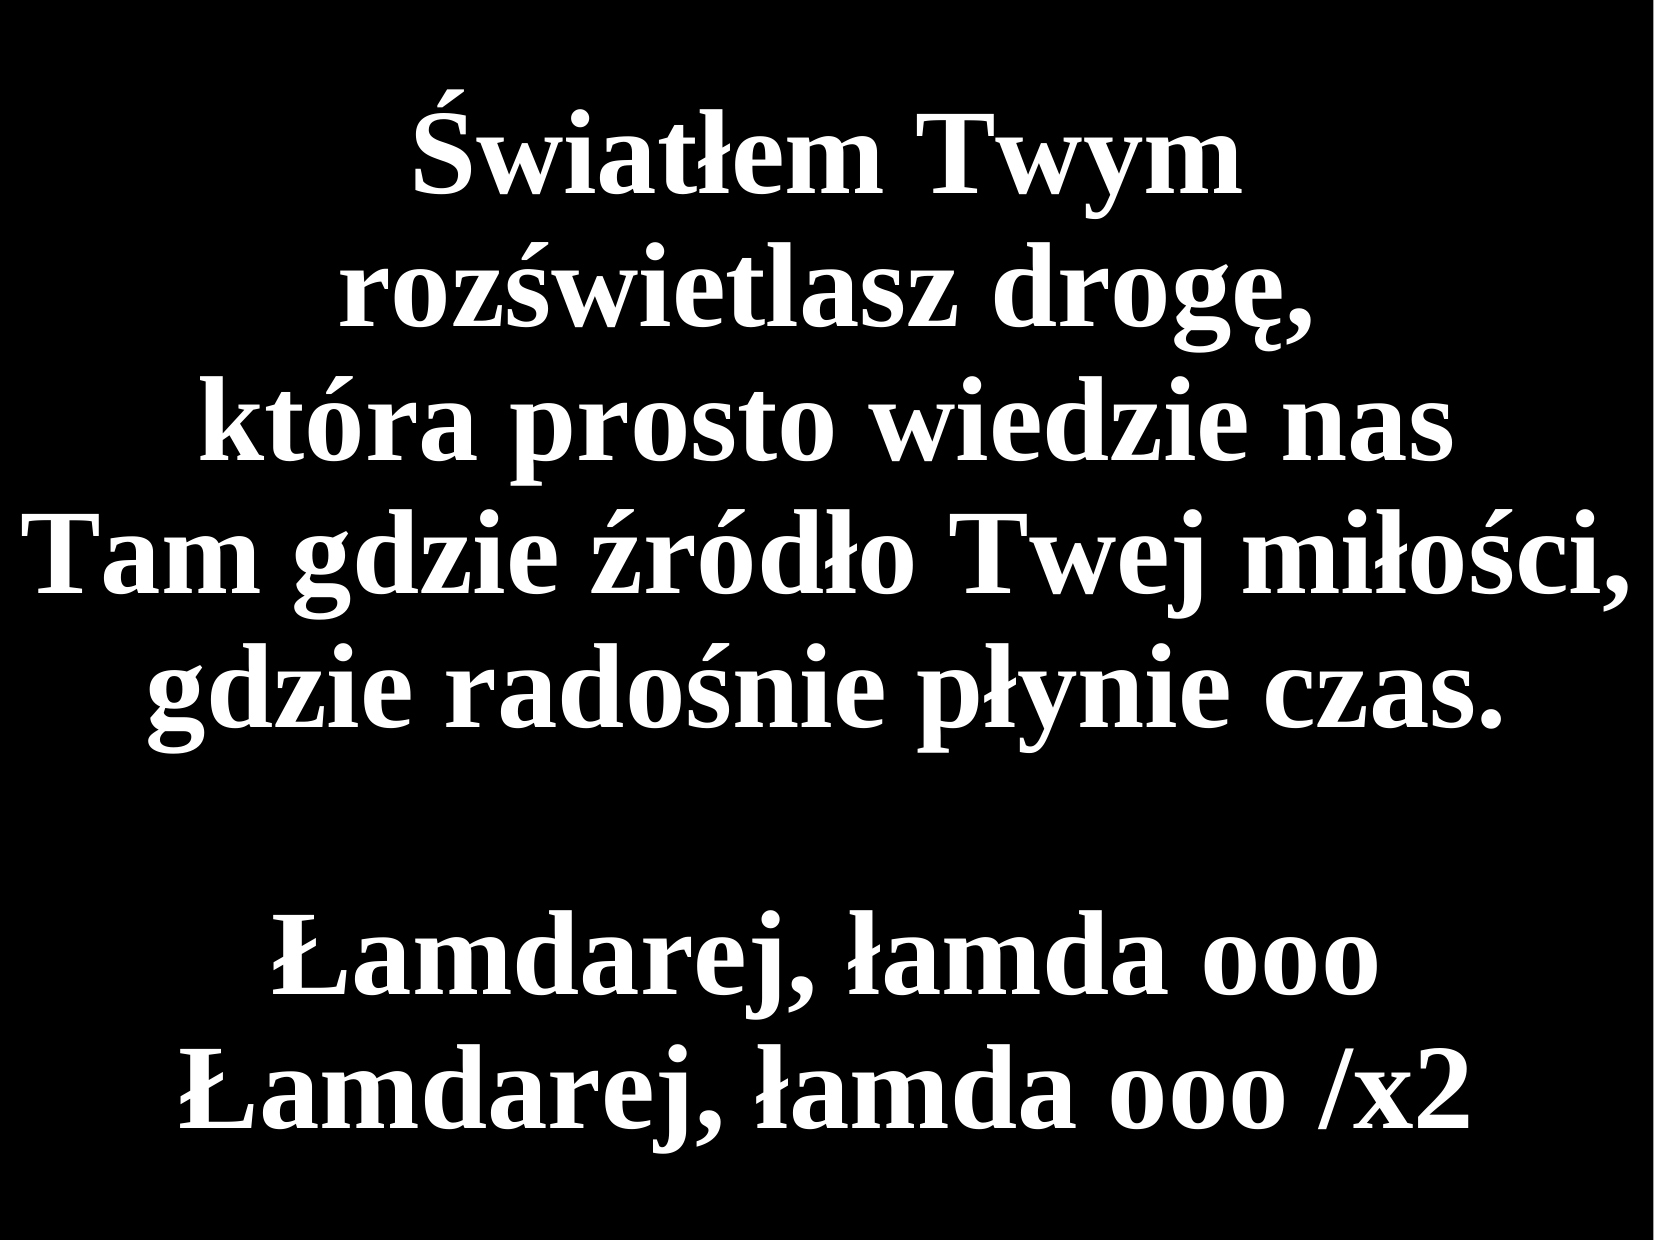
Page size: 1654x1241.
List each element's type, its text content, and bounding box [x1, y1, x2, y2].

title Światłem Twym rozświetlasz drogę, która prosto wiedzie nas Tam gdzie źródło Twej miłości, gdzie radośnie płynie czas. Łamdarej, łamda ooo Łamdarej, łamda ooo /x2 [0, 0, 1654, 1241]
